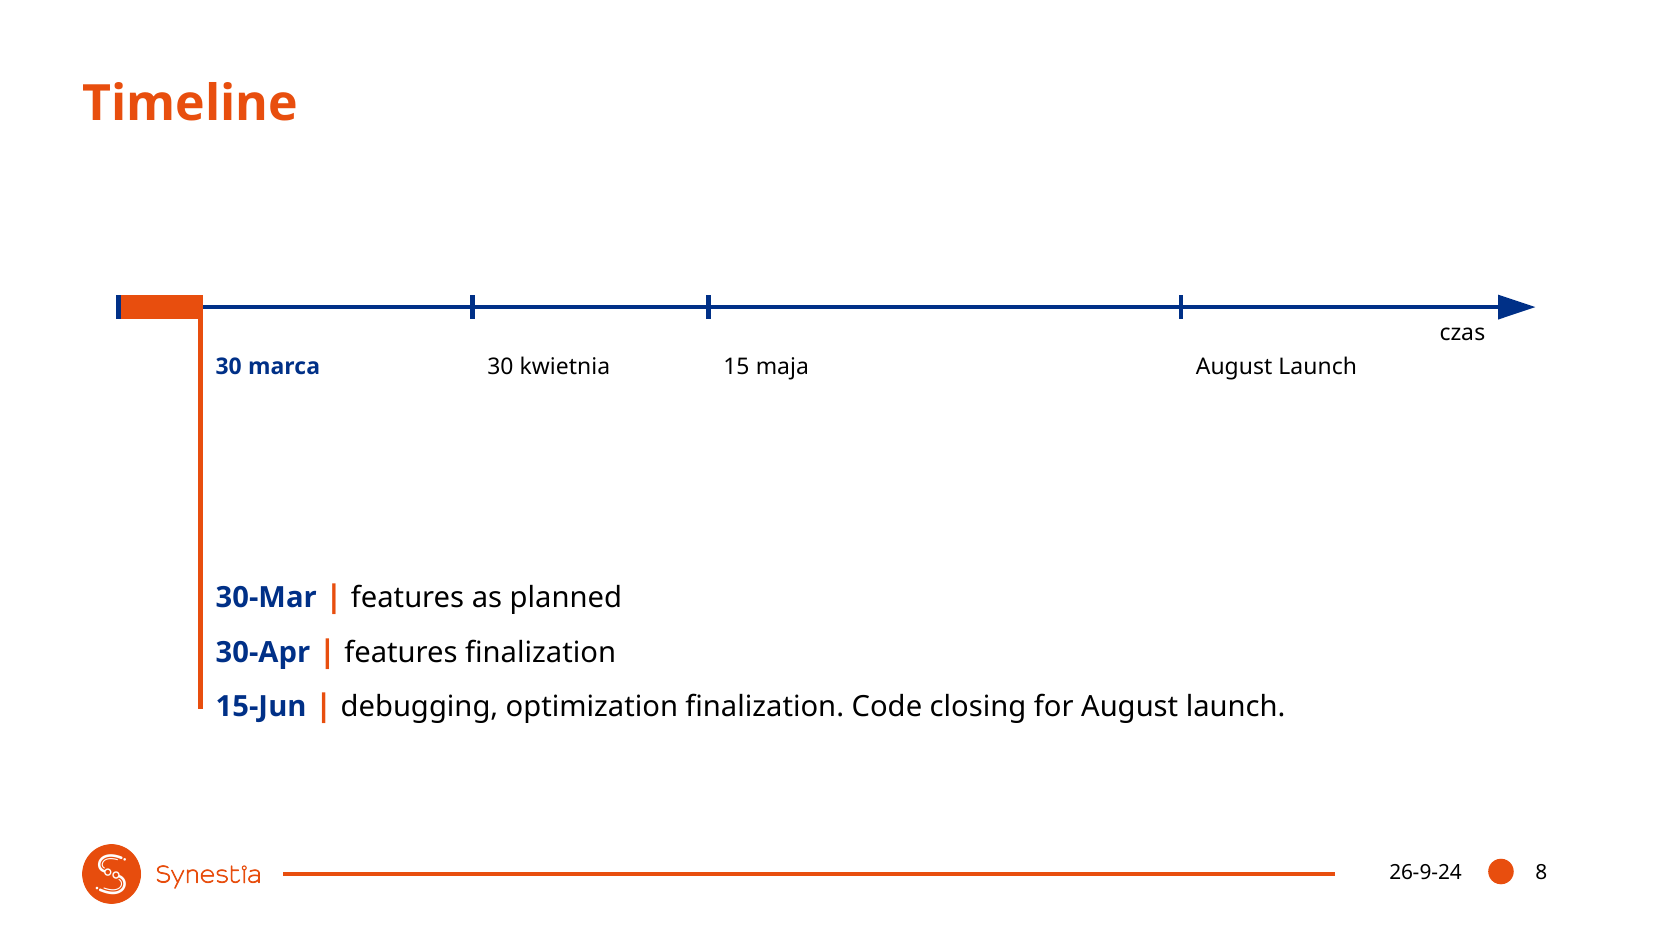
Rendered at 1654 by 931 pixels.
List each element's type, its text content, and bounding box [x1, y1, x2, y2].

picture [82, 844, 260, 904]
text_box August Launch [1181, 342, 1394, 386]
title Timeline [82, 37, 1571, 166]
text_box 30 kwietnia [472, 342, 686, 386]
text_box 30 marca [203, 342, 414, 386]
text_box 15 maja [708, 342, 922, 386]
text_box [121, 295, 198, 319]
text_box 30-Mar | features as planned 30-Apr | features finalization 15-Jun | debugging, optimization finalization. Code closing for August launch. [200, 566, 1619, 749]
text_box czas [1311, 311, 1501, 355]
